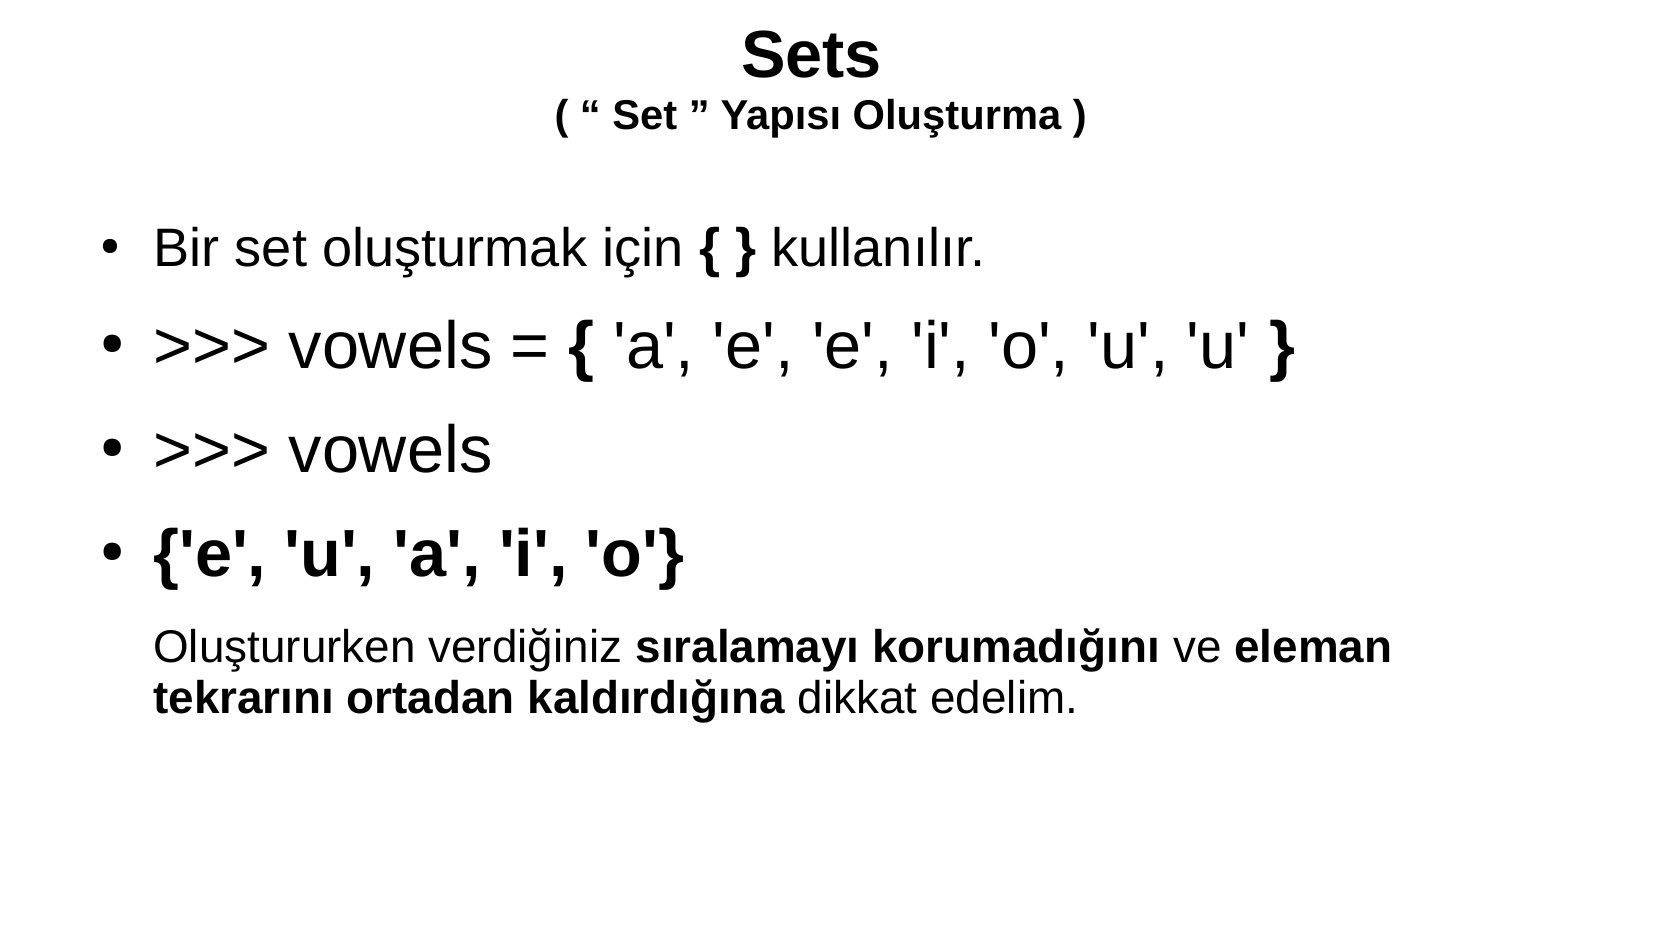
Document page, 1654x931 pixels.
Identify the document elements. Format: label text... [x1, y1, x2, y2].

list Bir set oluşturmak için { } kullanılır. >>> vowels = { 'a', 'e', 'e', 'i', 'o', 'u', 'u' } >>> vowels {'e', 'u', 'a', 'i', 'o'} Oluştururken verdiğiniz sıralamayı korumadığını ve eleman tekrarını ortadan kaldırdığına dikkat edelim. [82, 217, 1571, 758]
title Sets ( “ Set ” Yapısı Oluşturma ) [76, 0, 1565, 156]
